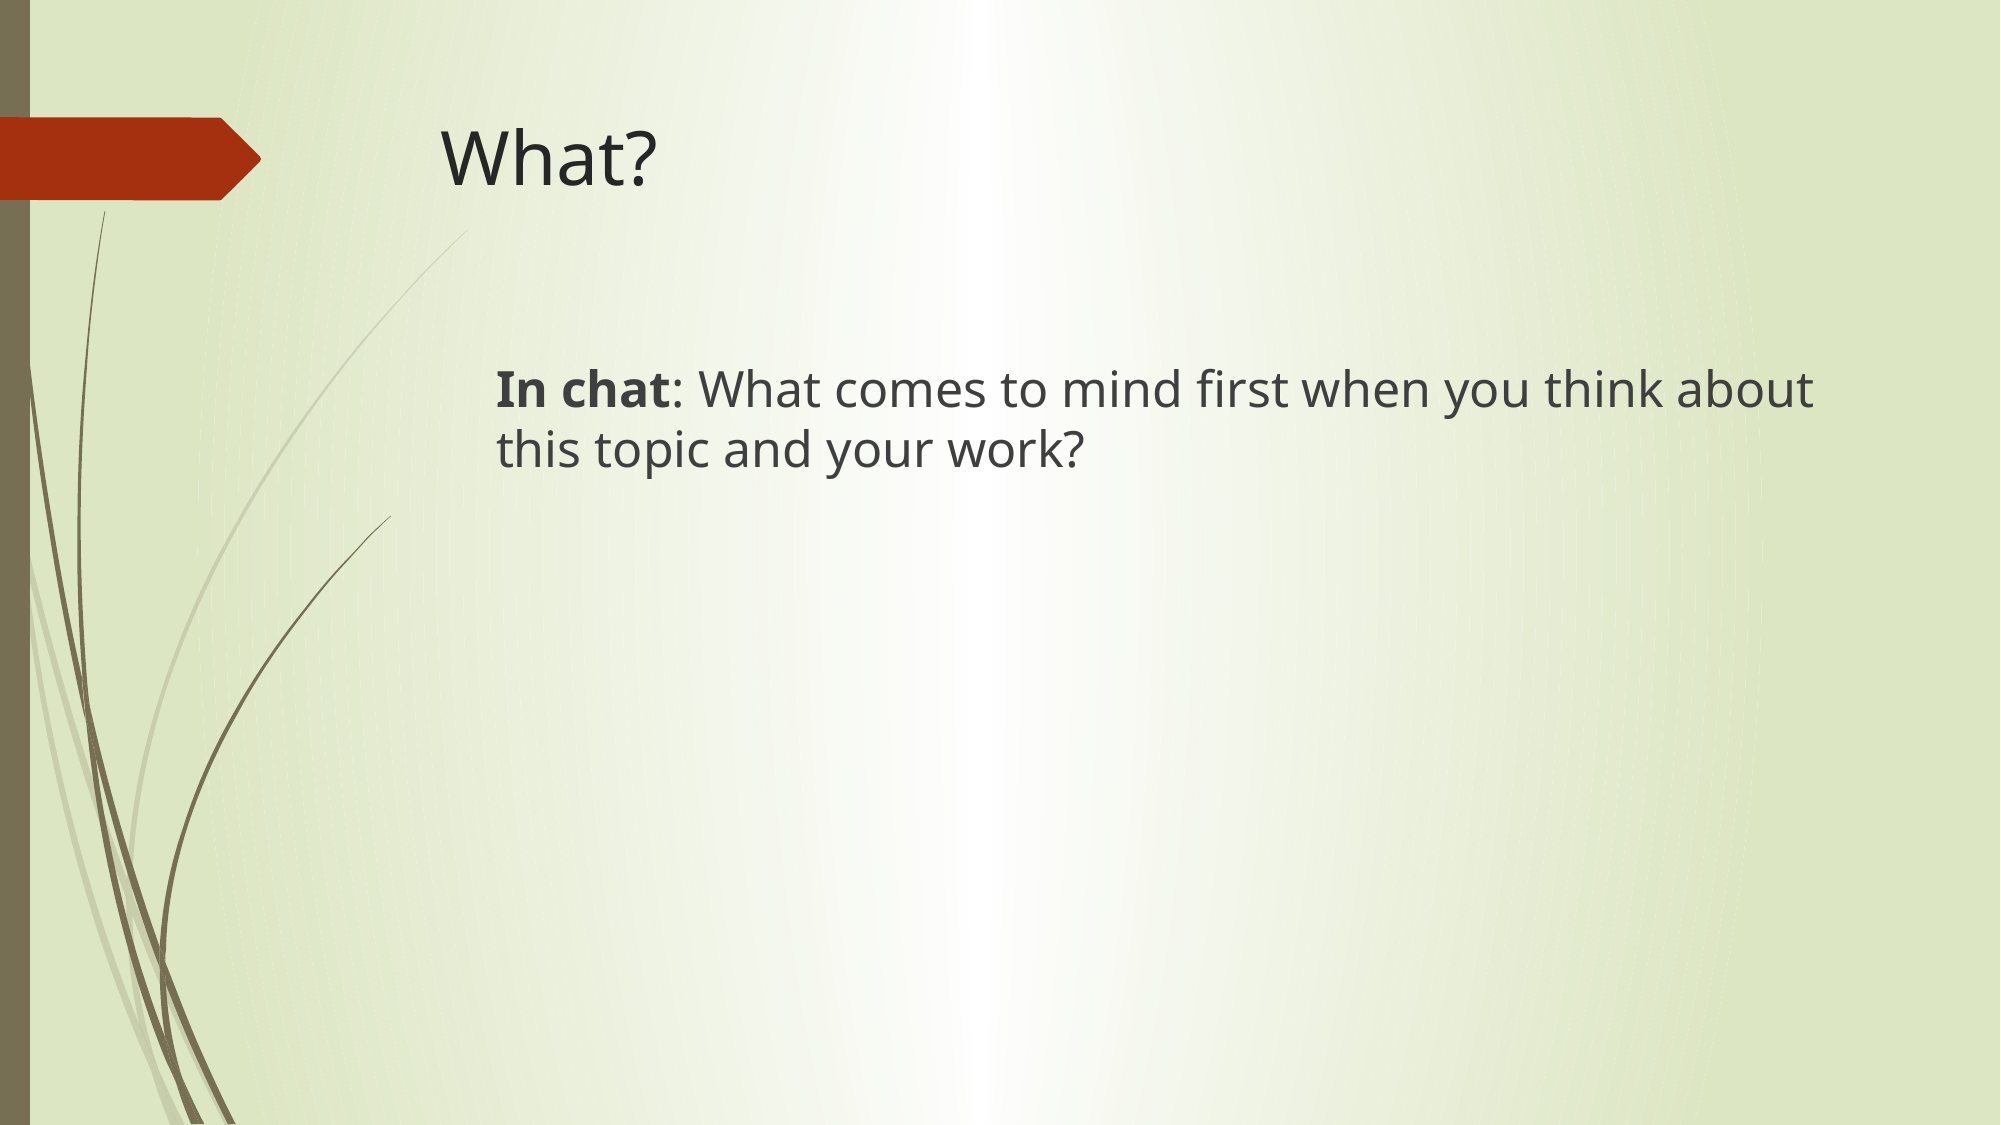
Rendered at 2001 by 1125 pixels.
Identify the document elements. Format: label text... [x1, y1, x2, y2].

list In chat: What comes to mind first when you think about this topic and your work? [424, 350, 1888, 970]
title What? [425, 102, 1888, 313]
